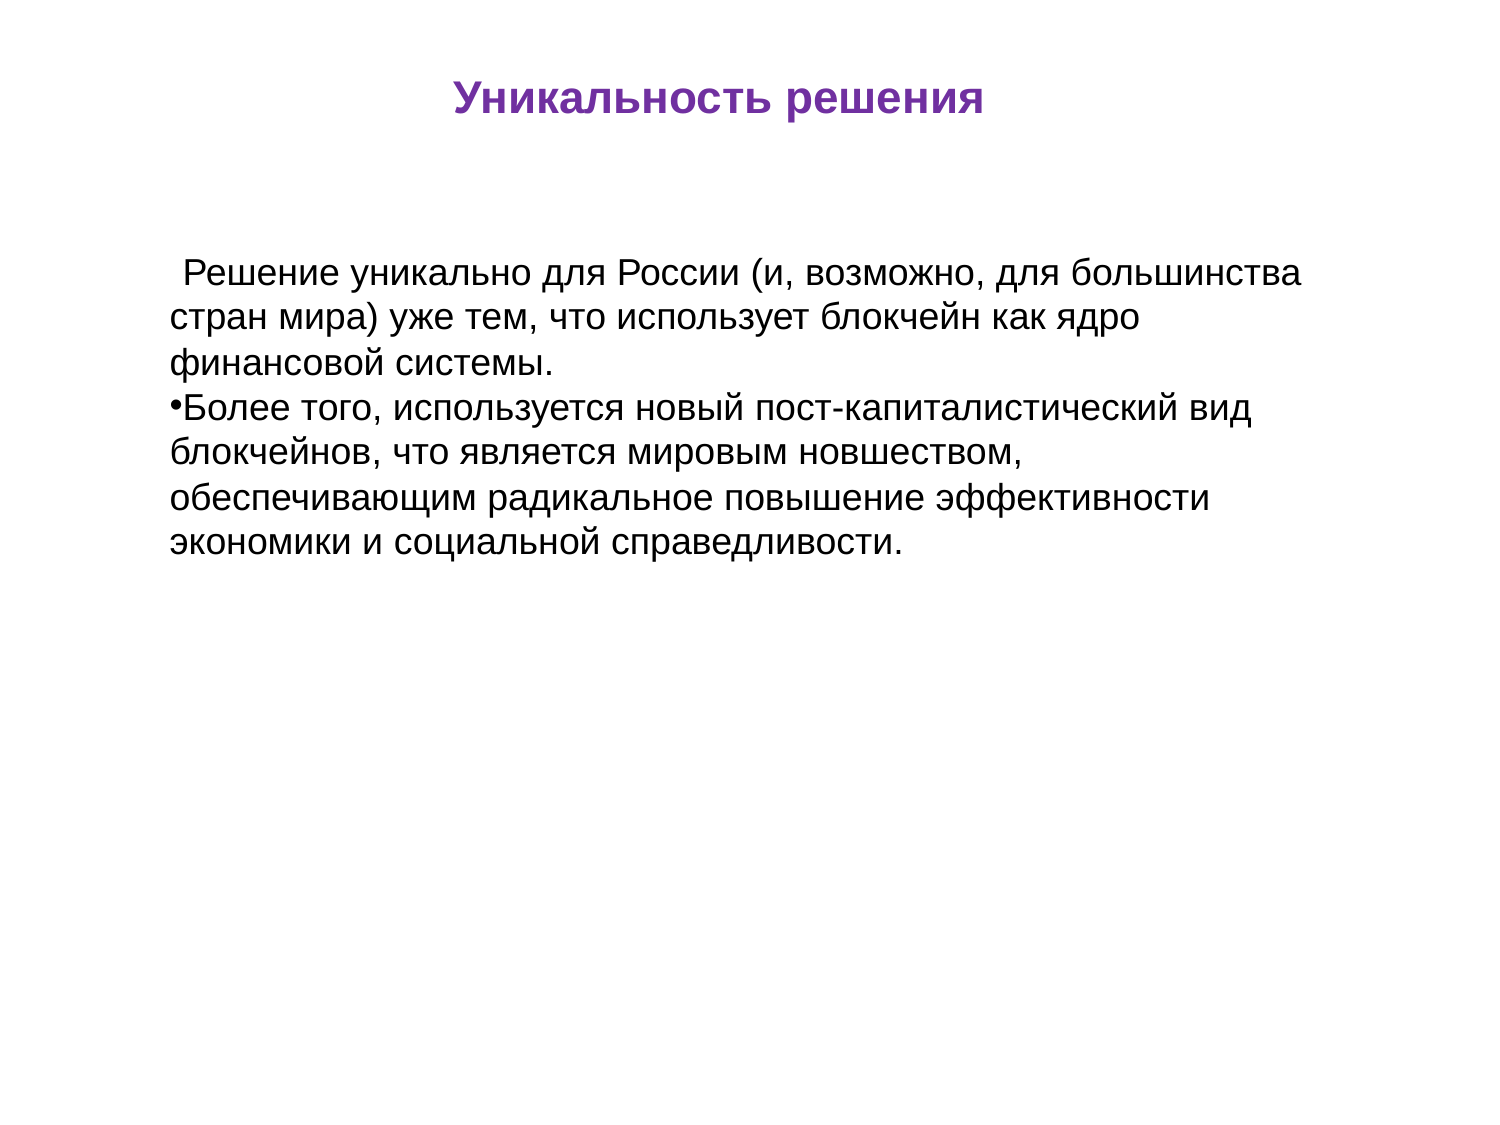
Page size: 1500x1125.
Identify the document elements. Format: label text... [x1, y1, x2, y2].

text_box Уникальность решения [117, 59, 1313, 120]
text_box Решение уникально для России (и, возможно, для большинства стран мира) уже тем, что использует блокчейн как ядро финансовой системы. Более того, используется новый пост-капиталистический вид блокчейнов, что является мировым новшеством, обеспечивающим радикальное повышение эффективности экономики и социальной справедливости. [154, 240, 1351, 570]
